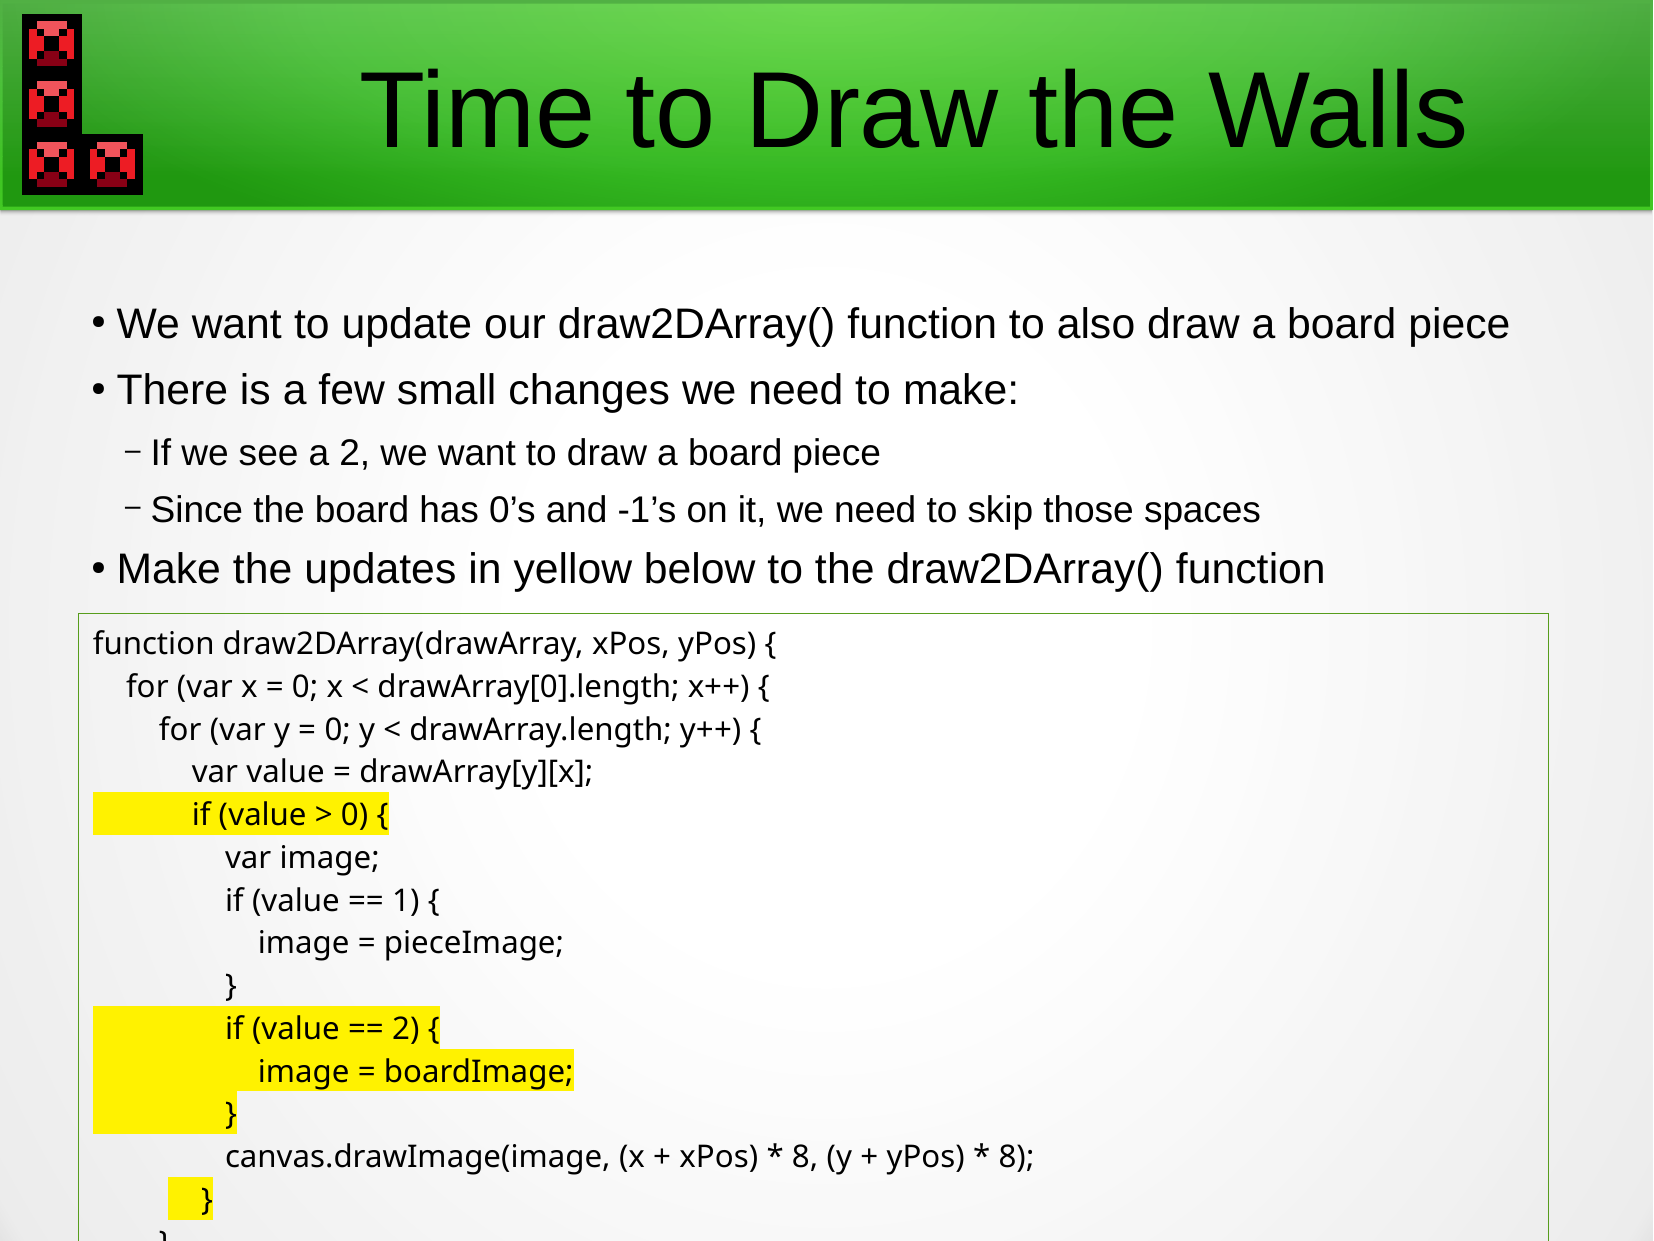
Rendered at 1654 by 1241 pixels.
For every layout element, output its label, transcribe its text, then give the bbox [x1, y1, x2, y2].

picture [22, 14, 143, 195]
title Time to Draw the Walls [195, 30, 1636, 190]
text_box function draw2DArray(drawArray, xPos, yPos) { for (var x = 0; x < drawArray[0].length; x++) { for (var y = 0; y < drawArray.length; y++) { var value = drawArray[y][x]; if (value > 0) { var image; if (value == 1) { image = pieceImage; } if (value == 2) { image = boardImage; } canvas.drawImage(image, (x + xPos) * 8, (y + yPos) * 8); } } } } [78, 613, 1549, 1241]
list We want to update our draw2DArray() function to also draw a board piece There is a few small changes we need to make: If we see a 2, we want to draw a board piece Since the board has 0’s and -1’s on it, we need to skip those spaces Make the updates in yellow below to the draw2DArray() function [82, 299, 1546, 601]
